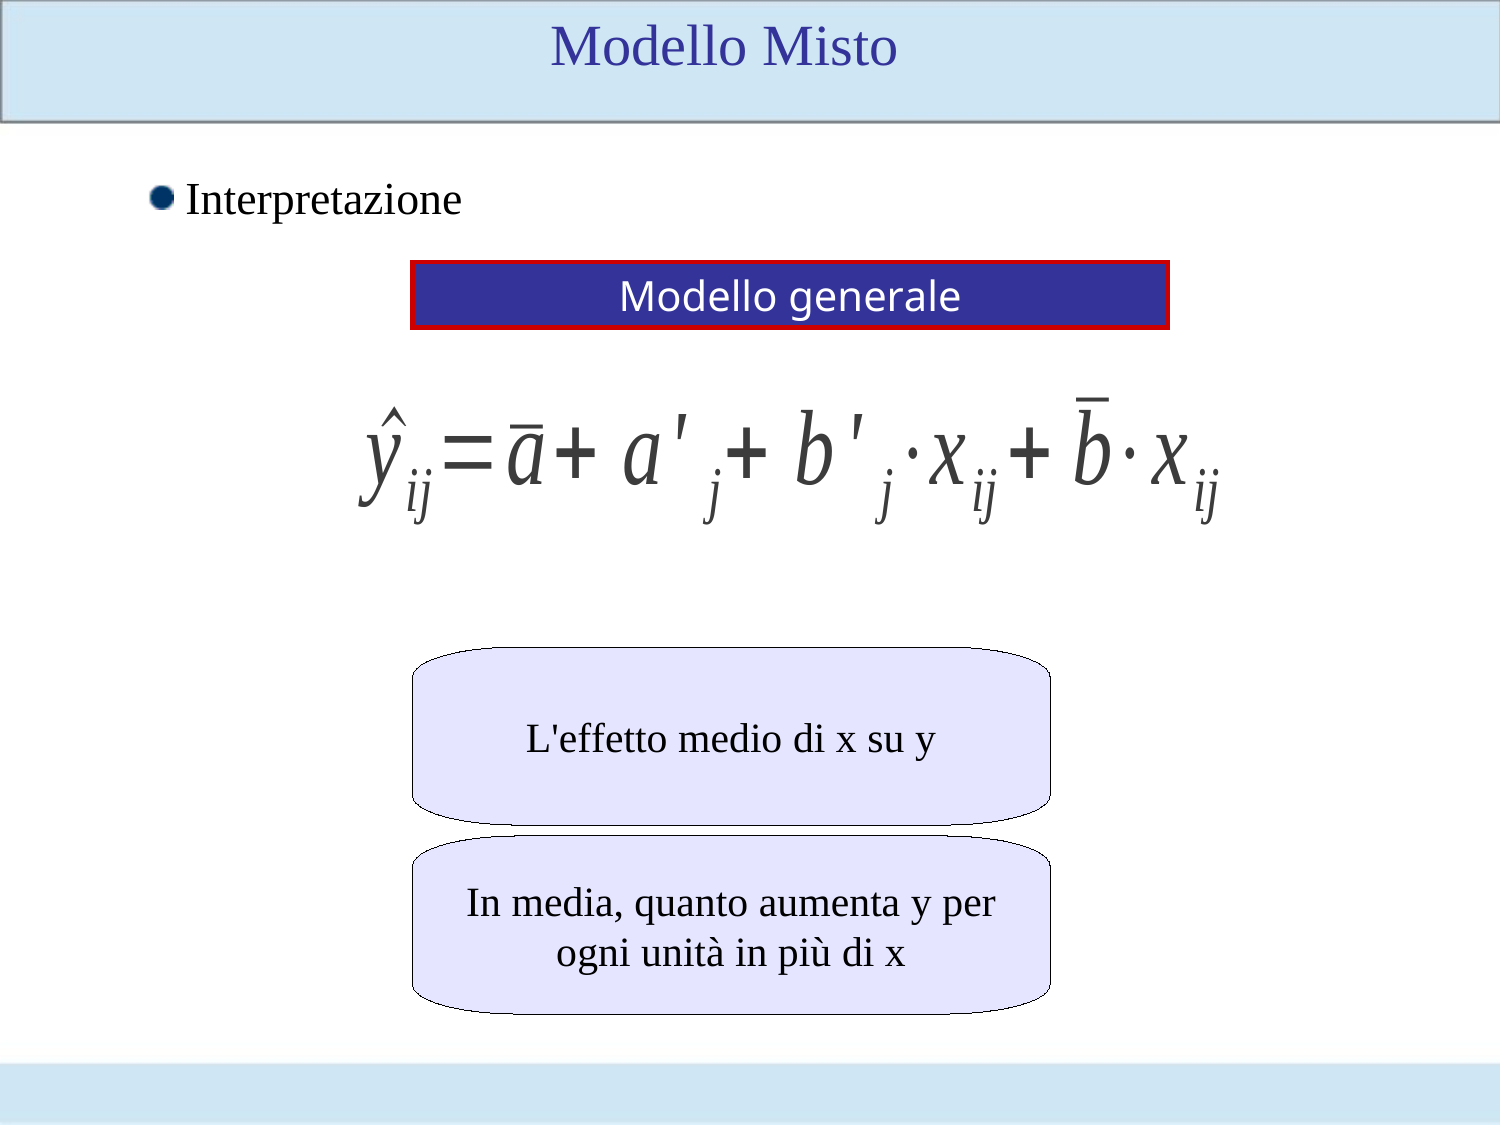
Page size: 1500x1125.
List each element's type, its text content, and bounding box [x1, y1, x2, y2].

text_box In media, quanto aumenta y per ogni unità in più di x [412, 835, 1051, 1015]
chart [335, 391, 1238, 526]
text_box Modello generale [412, 262, 1168, 328]
text_box Interpretazione [132, 161, 1377, 232]
title Modello Misto [49, 0, 1400, 136]
text_box L'effetto medio di x su y [412, 647, 1051, 826]
picture [0, 0, 1500, 1125]
